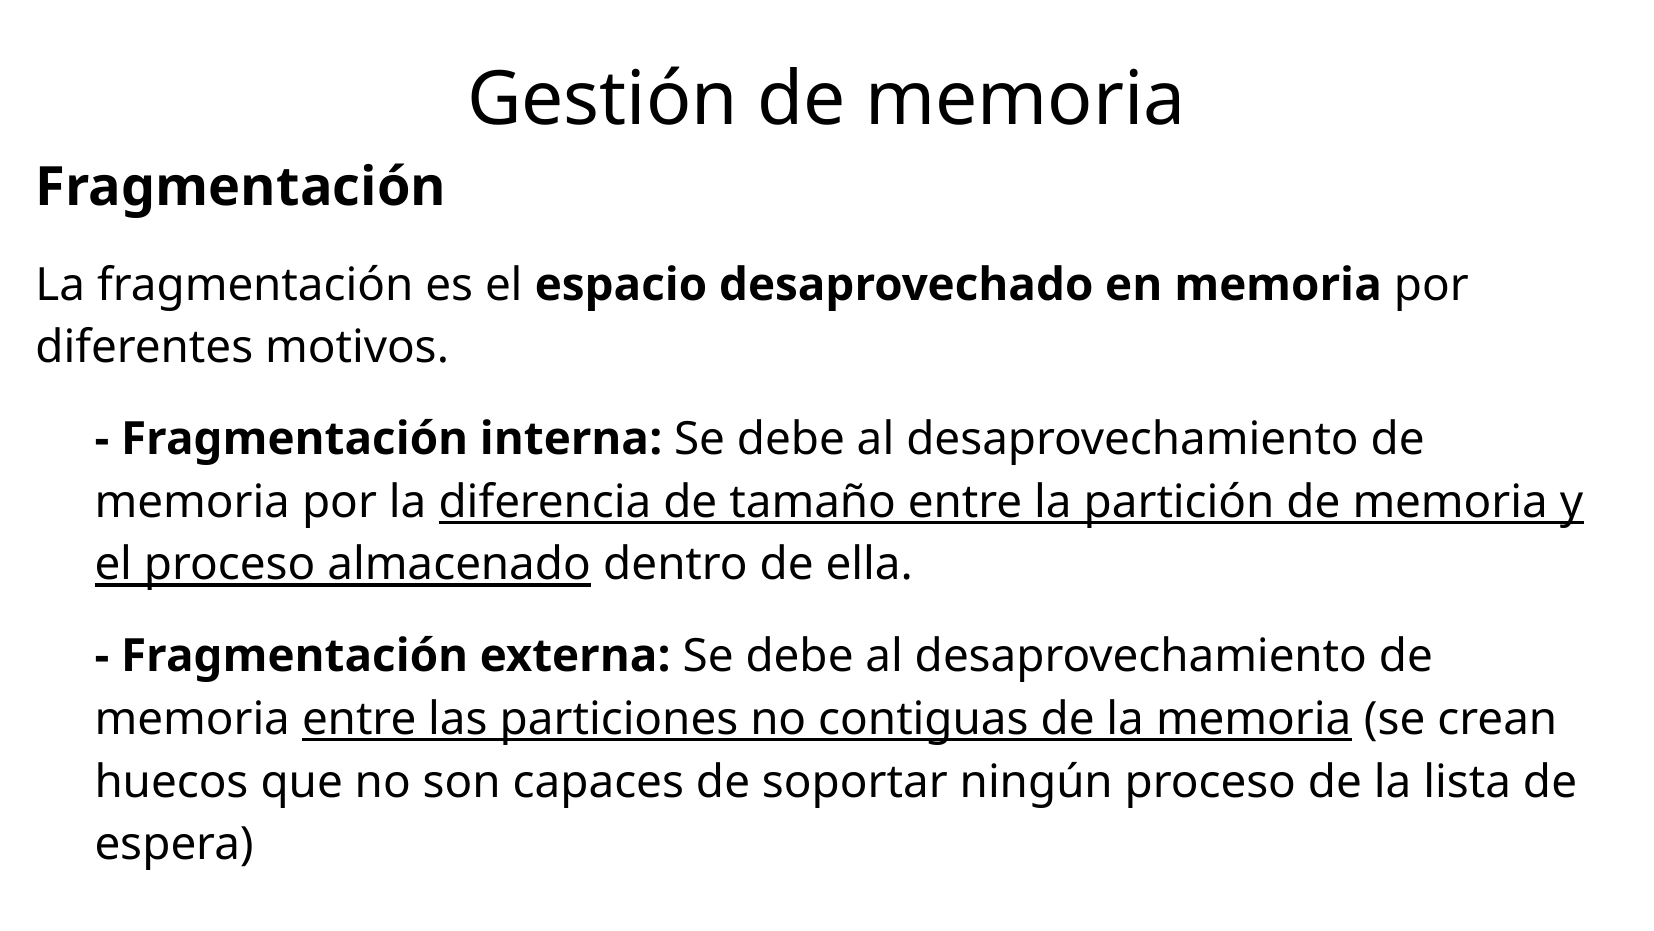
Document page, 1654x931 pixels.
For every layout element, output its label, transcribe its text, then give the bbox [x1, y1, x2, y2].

list Fragmentación La fragmentación es el espacio desaprovechado en memoria por diferentes motivos. - Fragmentación interna: Se debe al desaprovechamiento de memoria por la diferencia de tamaño entre la partición de memoria y el proceso almacenado dentro de ella. - Fragmentación externa: Se debe al desaprovechamiento de memoria entre las particiones no contiguas de la memoria (se crean huecos que no son capaces de soportar ningún proceso de la lista de espera) [35, 147, 1595, 880]
title Gestión de memoria [82, 42, 1571, 147]
